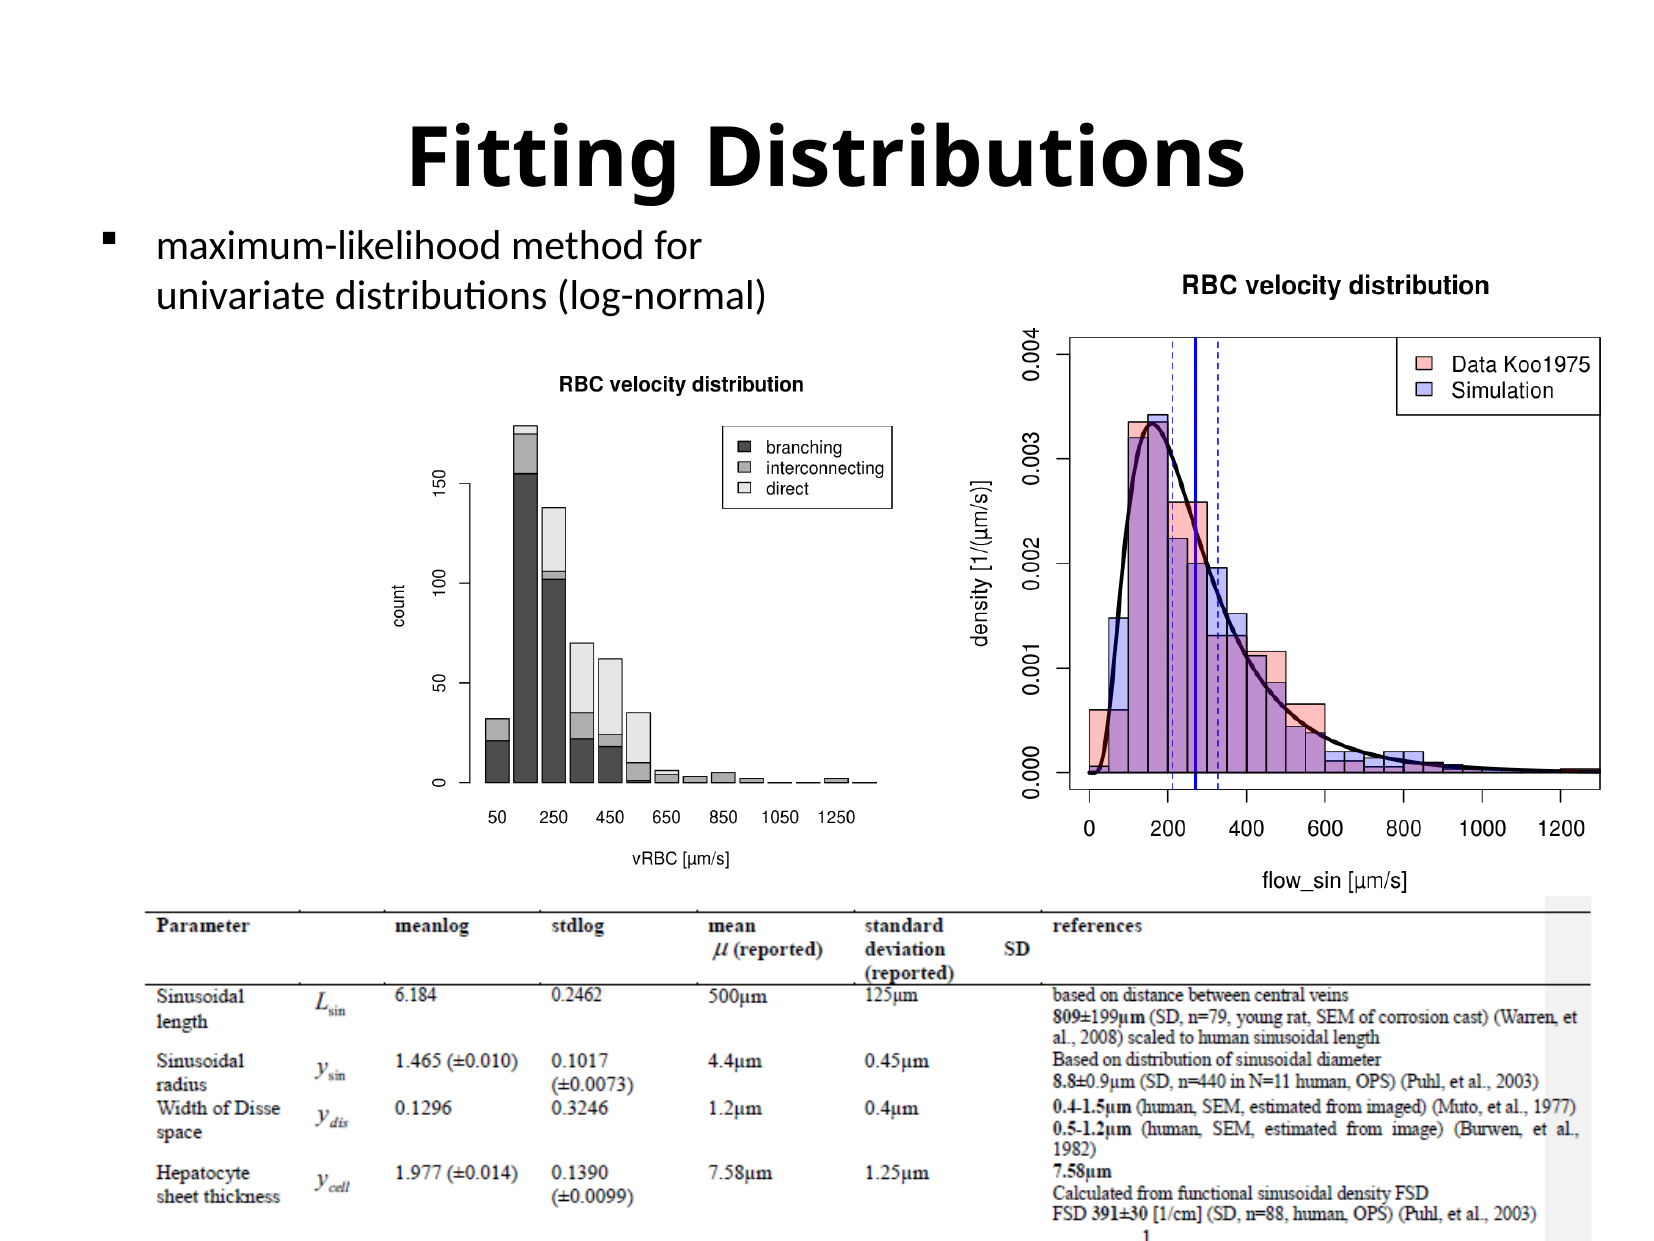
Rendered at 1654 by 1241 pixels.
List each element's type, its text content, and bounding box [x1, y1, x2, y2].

title Fitting Distributions [82, 49, 1571, 257]
picture [385, 341, 935, 891]
list maximum-likelihood method for univariate distributions (log-normal) [84, 210, 857, 1029]
picture [117, 231, 1654, 1241]
